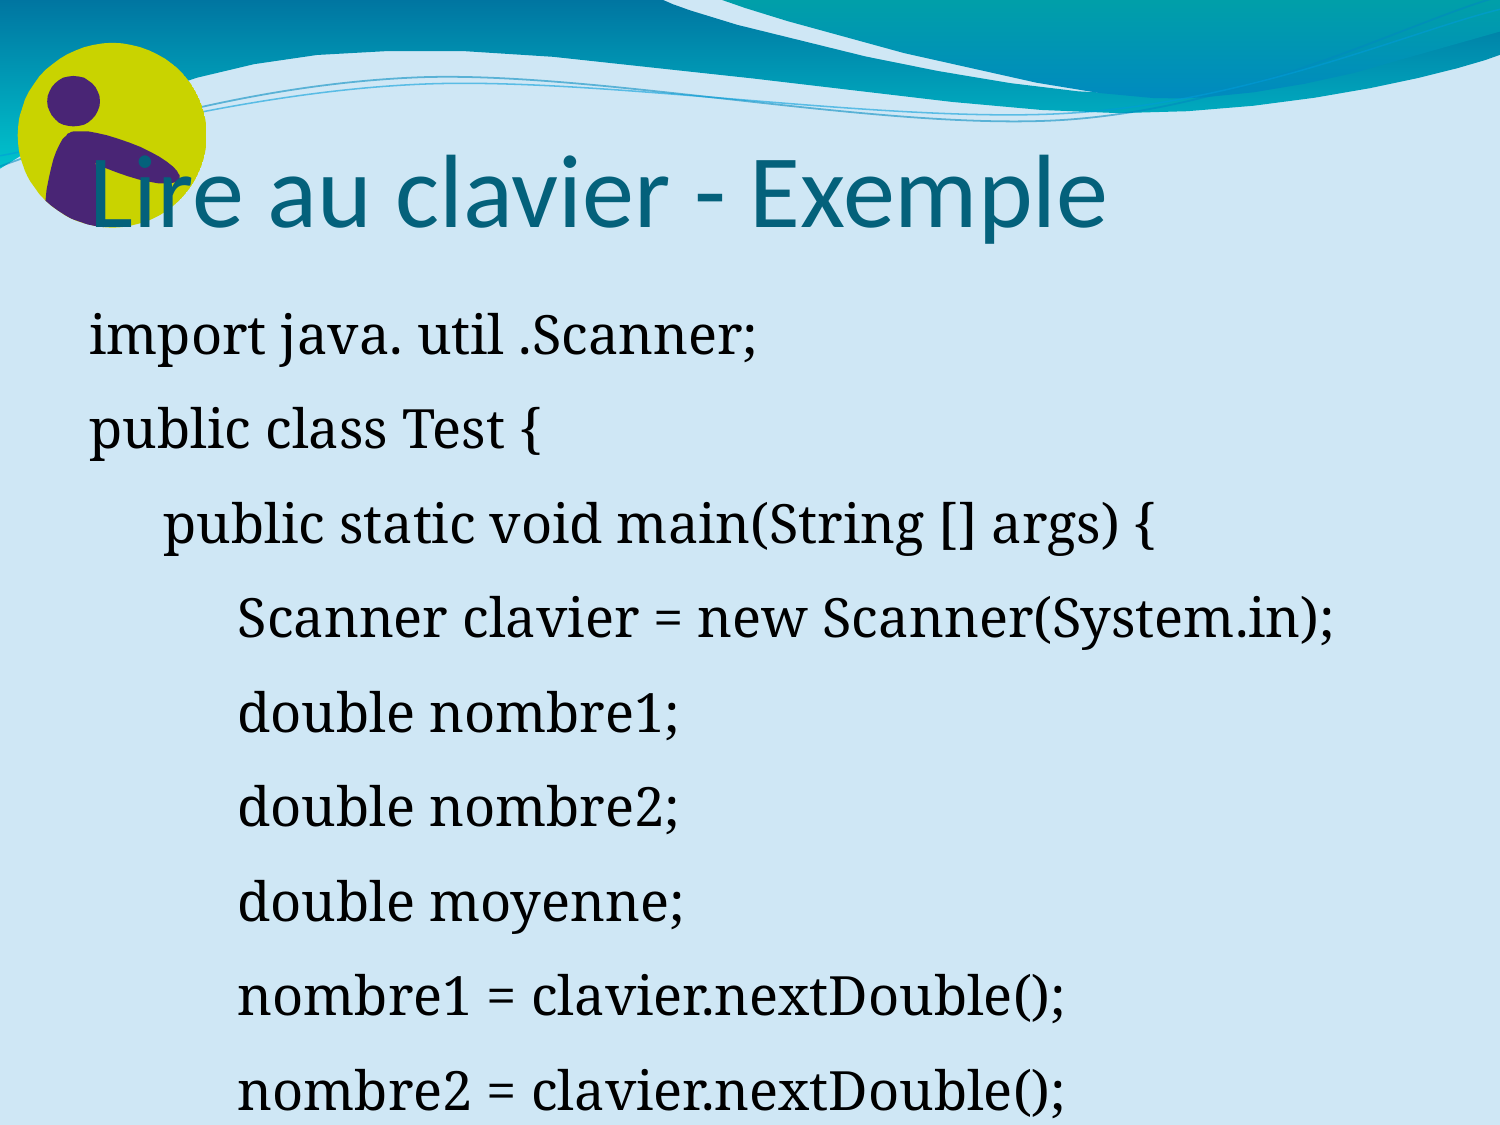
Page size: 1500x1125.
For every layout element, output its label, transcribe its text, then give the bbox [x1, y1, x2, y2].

title Lire au clavier - Exemple [75, 115, 1425, 292]
list import java. util .Scanner; public class Test { public static void main(String [] args) { Scanner clavier = new Scanner(System.in); double nombre1; double nombre2; double moyenne; nombre1 = clavier.nextDouble(); nombre2 = clavier.nextDouble(); moyenne = (nombre1 + nombre2) / 2.0; System.out. println (moyenne); } } [75, 292, 1425, 1079]
